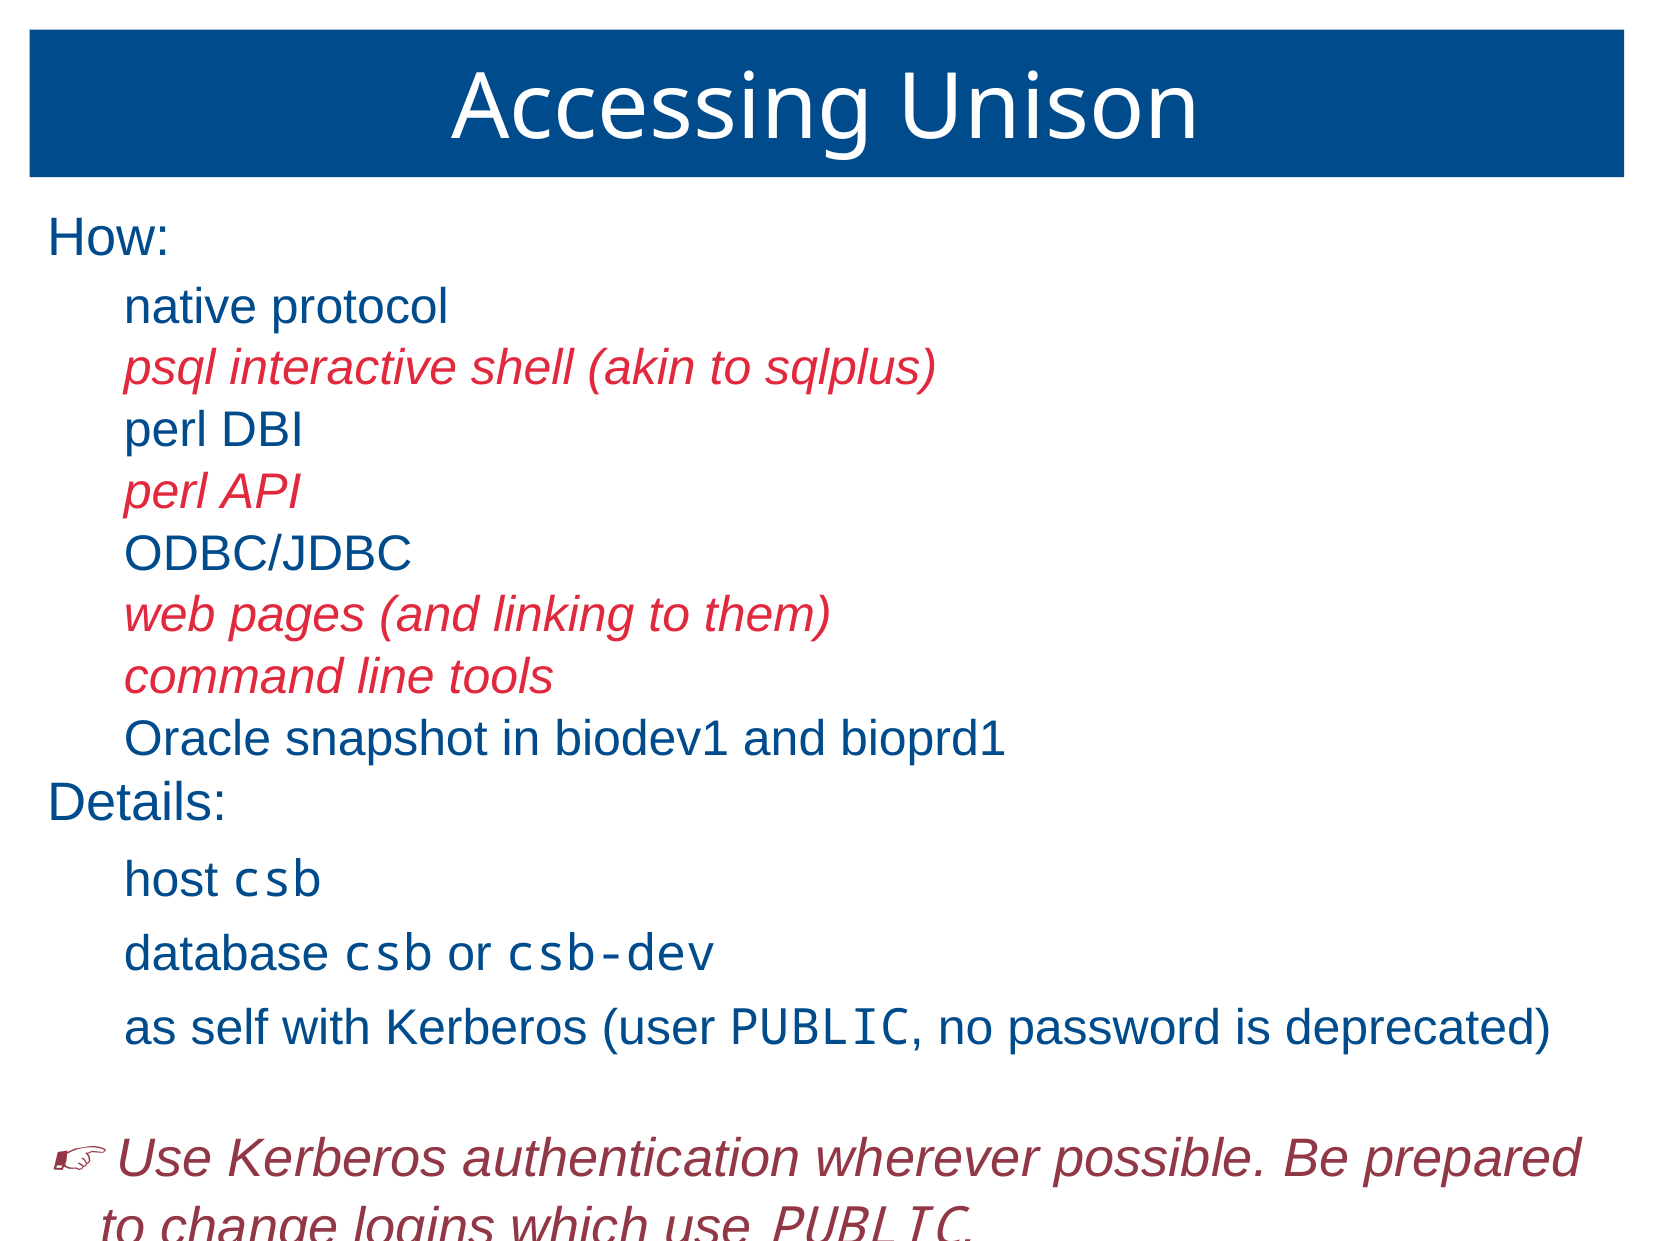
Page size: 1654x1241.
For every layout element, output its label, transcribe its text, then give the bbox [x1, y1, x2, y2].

title Accessing Unison [29, 29, 1625, 178]
list How: native protocol psql interactive shell (akin to sqlplus) perl DBI perl API ODBC/JDBC web pages (and linking to them) command line tools Oracle snapshot in biodev1 and bioprd1 Details: host csb database csb or csb-dev as self with Kerberos (user PUBLIC, no password is deprecated)  Use Kerberos authentication wherever possible. Be prepared to change logins which use PUBLIC. [29, 206, 1625, 1221]
